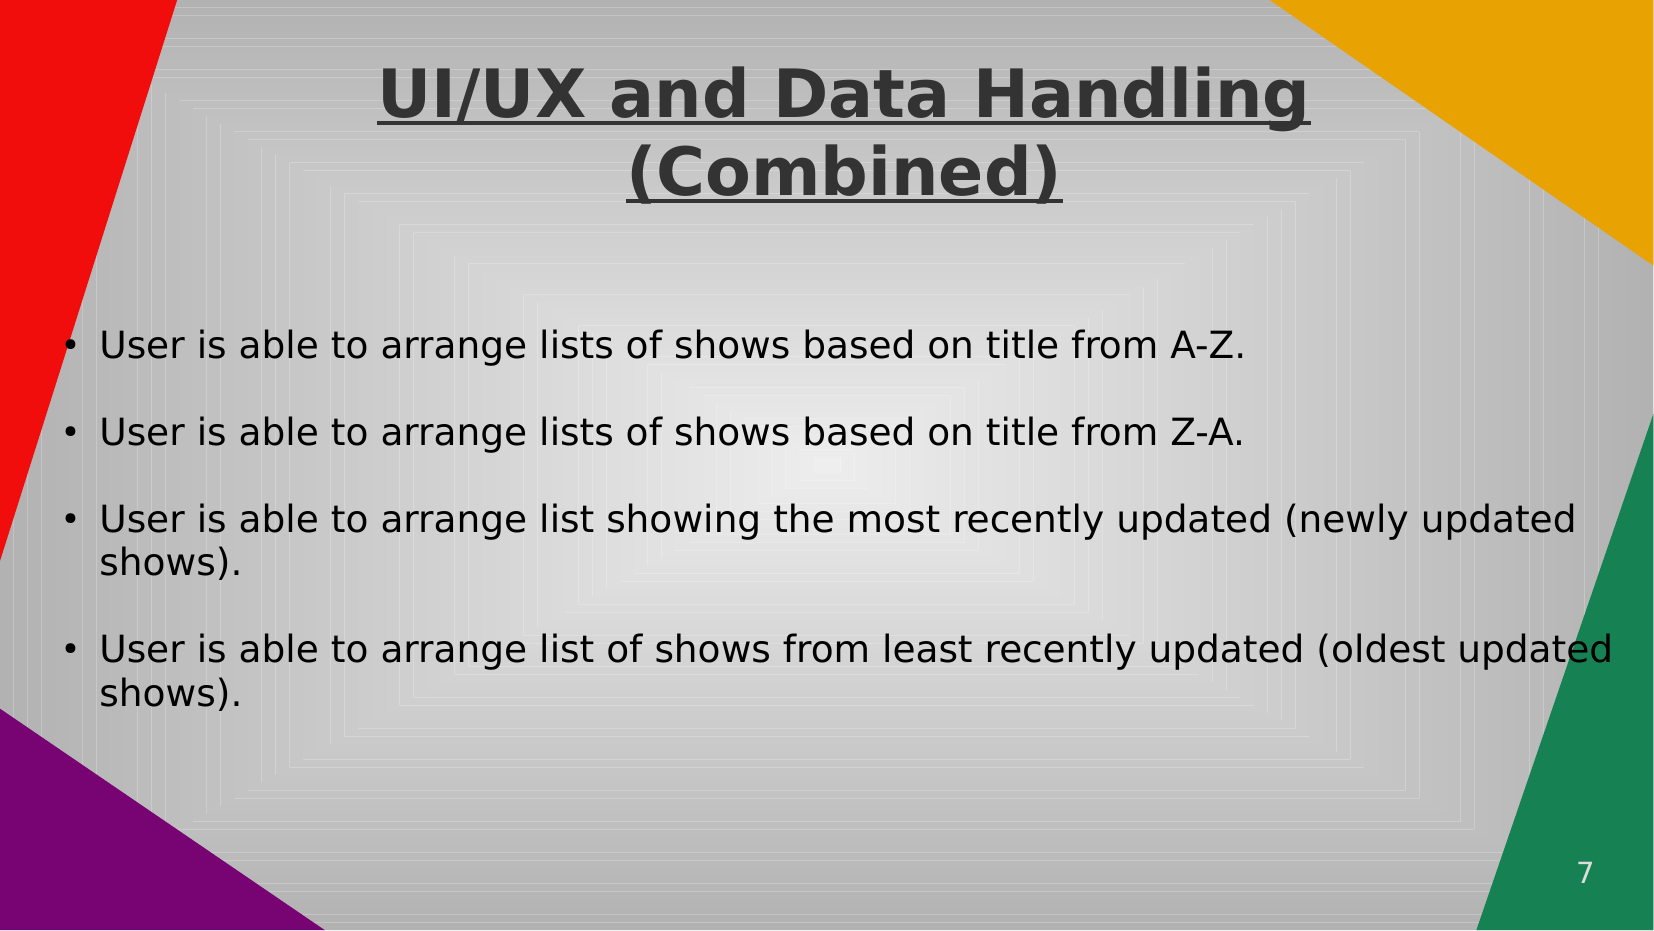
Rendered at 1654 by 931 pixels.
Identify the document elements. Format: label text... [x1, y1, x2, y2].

title UI/UX and Data Handling (Combined) [118, 55, 1536, 211]
text_box User is able to arrange lists of shows based on title from A-Z. User is able to arrange lists of shows based on title from Z-A. User is able to arrange list showing the most recently updated (newly updated shows). User is able to arrange list of shows from least recently updated (oldest updated shows). [49, 272, 1654, 680]
